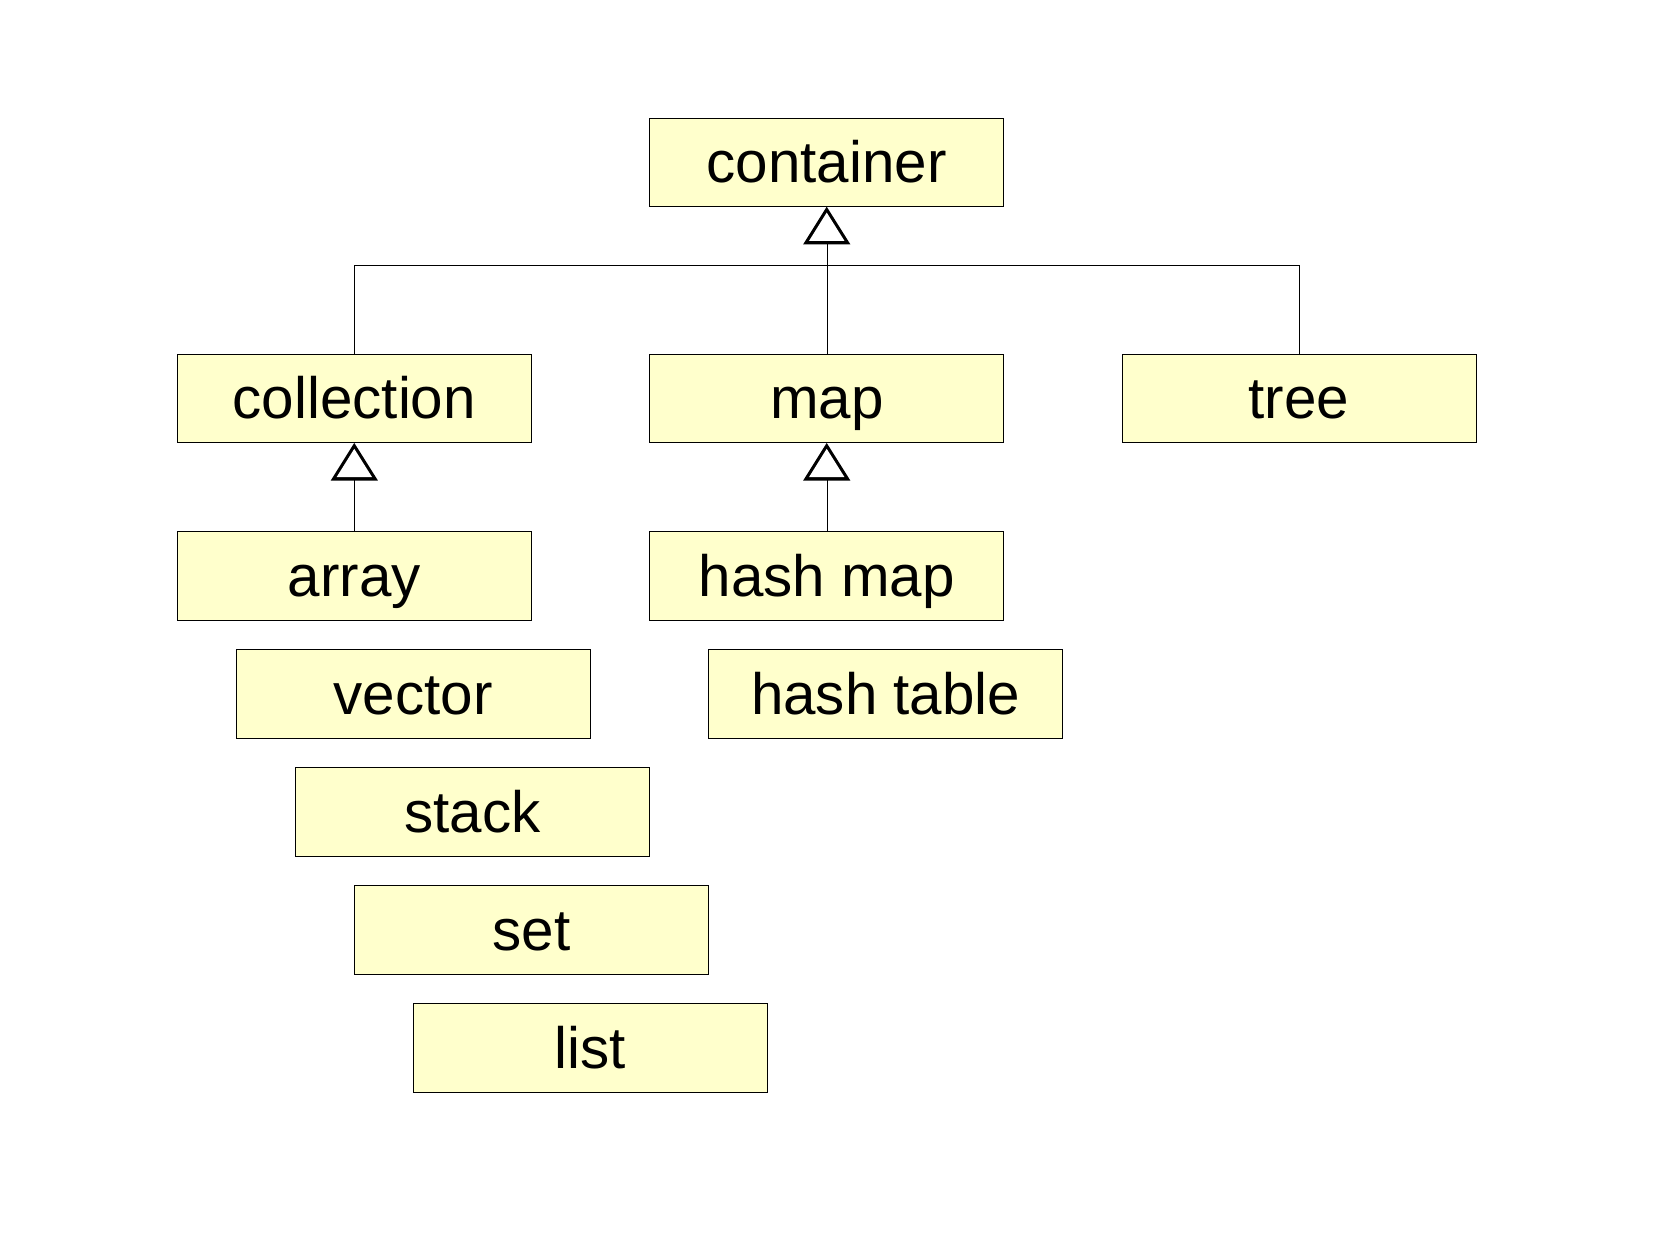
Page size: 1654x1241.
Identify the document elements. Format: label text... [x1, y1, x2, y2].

text_box stack [295, 767, 650, 857]
text_box collection [177, 354, 532, 443]
text_box list [413, 1003, 768, 1093]
text_box array [177, 531, 532, 621]
text_box set [354, 885, 709, 975]
text_box vector [236, 649, 591, 739]
text_box map [649, 354, 1004, 443]
text_box tree [1122, 354, 1477, 443]
text_box hash map [649, 531, 1004, 621]
text_box hash table [708, 649, 1063, 739]
text_box container [649, 118, 1004, 207]
